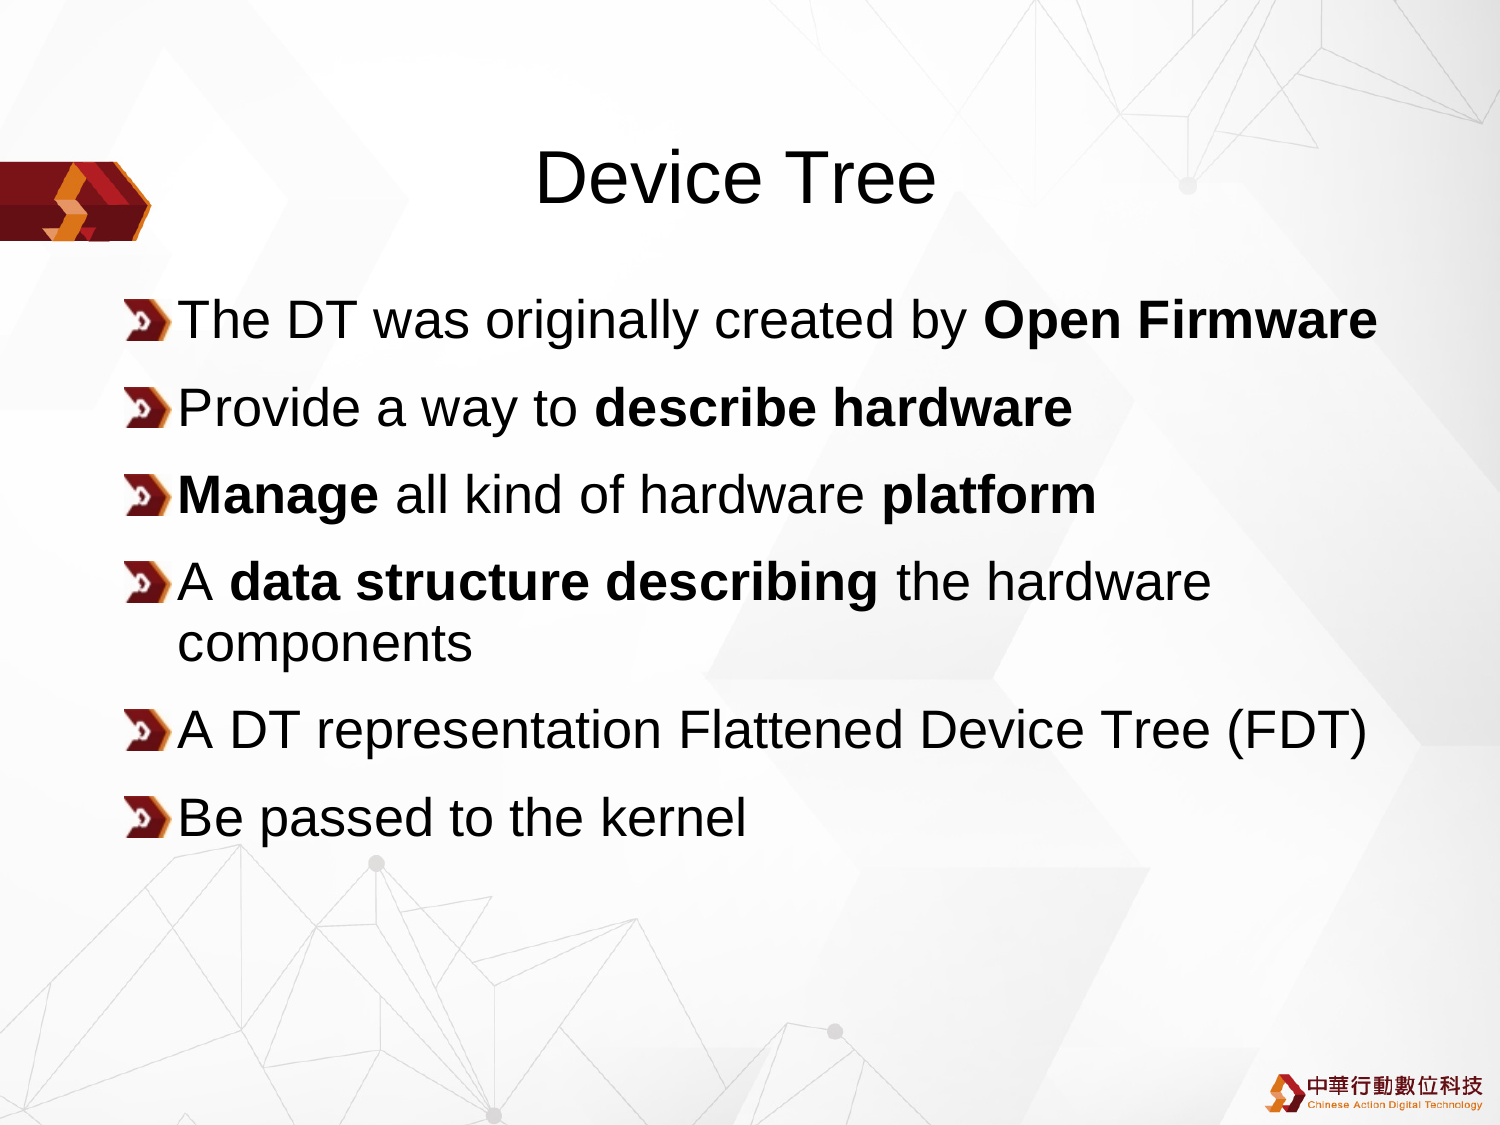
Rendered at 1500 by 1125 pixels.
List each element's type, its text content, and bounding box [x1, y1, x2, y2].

list The DT was originally created by Open Firmware Provide a way to describe hardware Manage all kind of hardware platform A data structure describing the hardware components A DT representation Flattened Device Tree (FDT) Be passed to the kernel [107, 290, 1425, 943]
title Device Tree [107, 101, 1367, 255]
picture [0, 0, 1500, 1125]
